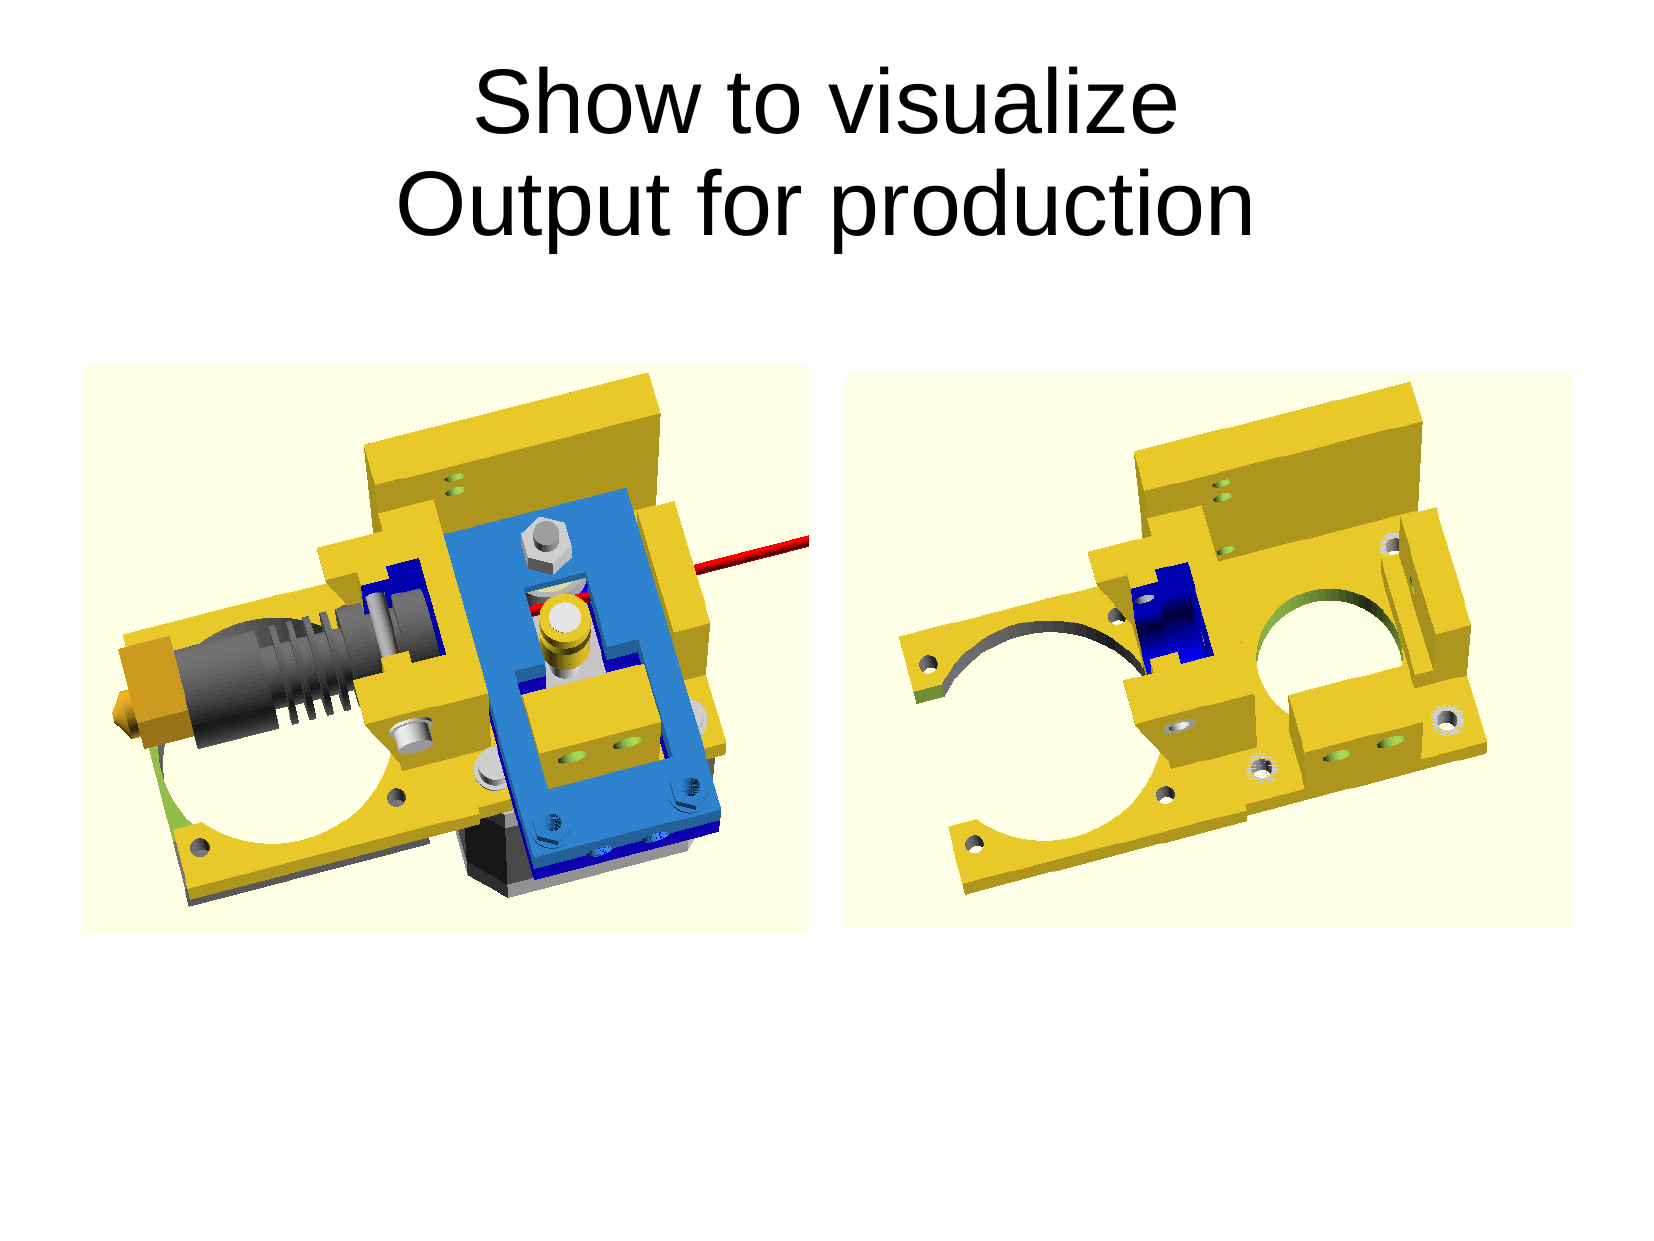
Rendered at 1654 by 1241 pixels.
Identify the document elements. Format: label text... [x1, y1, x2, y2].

title Show to visualize Output for production [82, 49, 1571, 257]
picture [82, 365, 809, 934]
picture [845, 373, 1572, 927]
